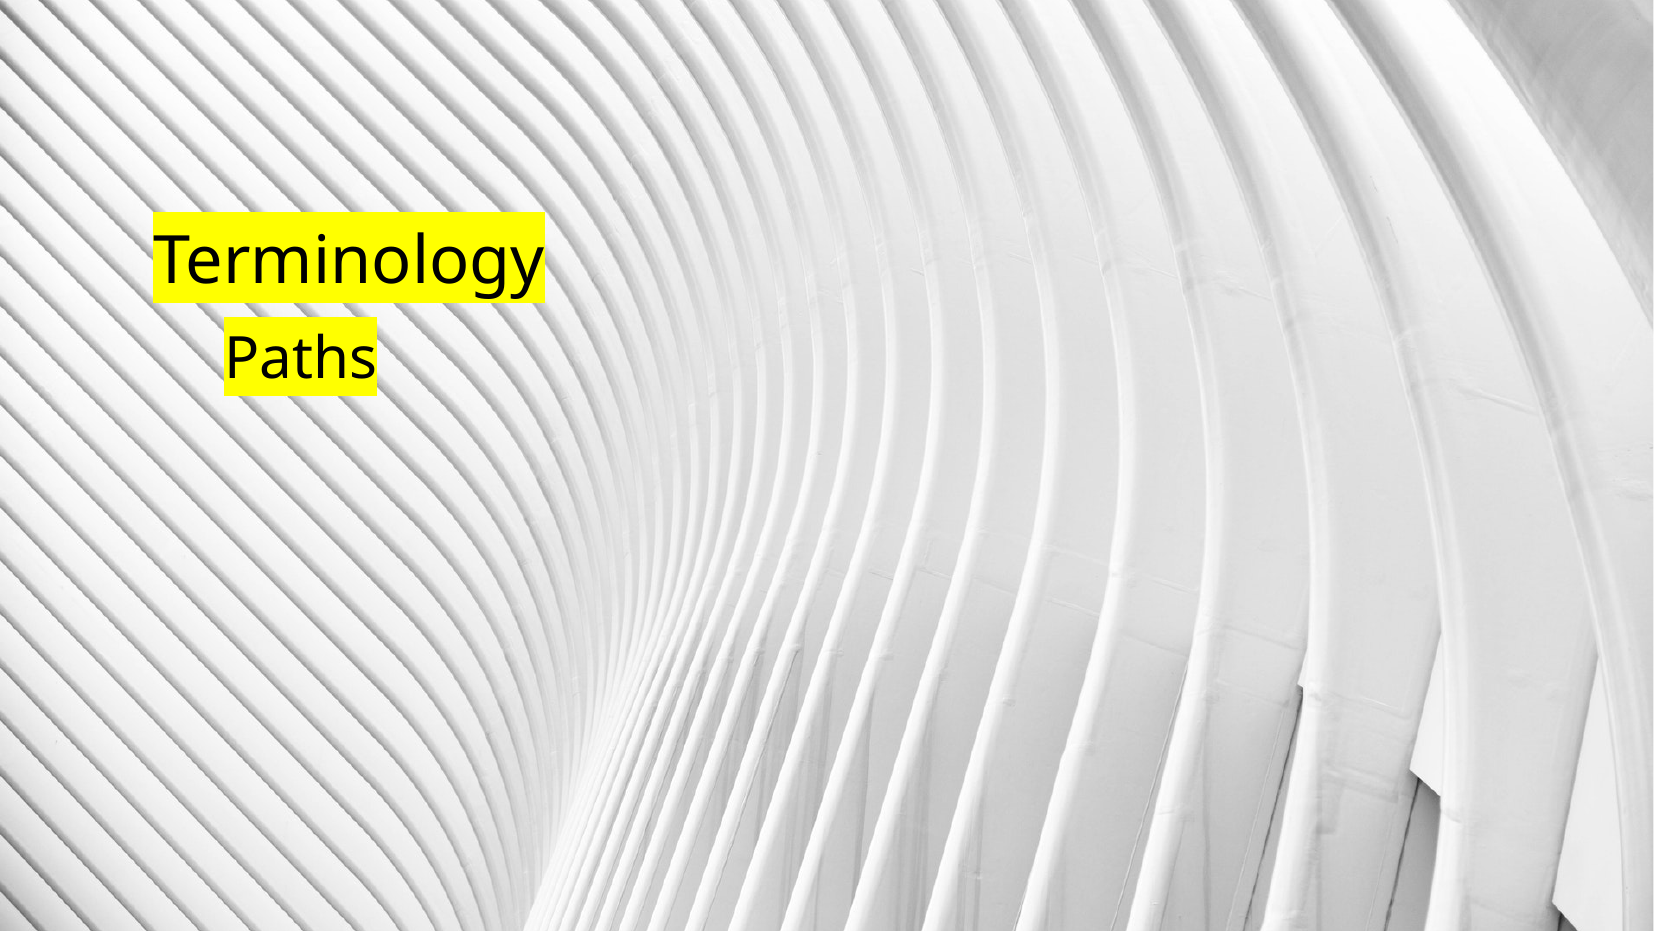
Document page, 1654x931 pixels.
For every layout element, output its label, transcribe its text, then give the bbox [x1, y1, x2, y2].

list Terminology Paths [82, 217, 1571, 839]
picture [0, 0, 1654, 931]
